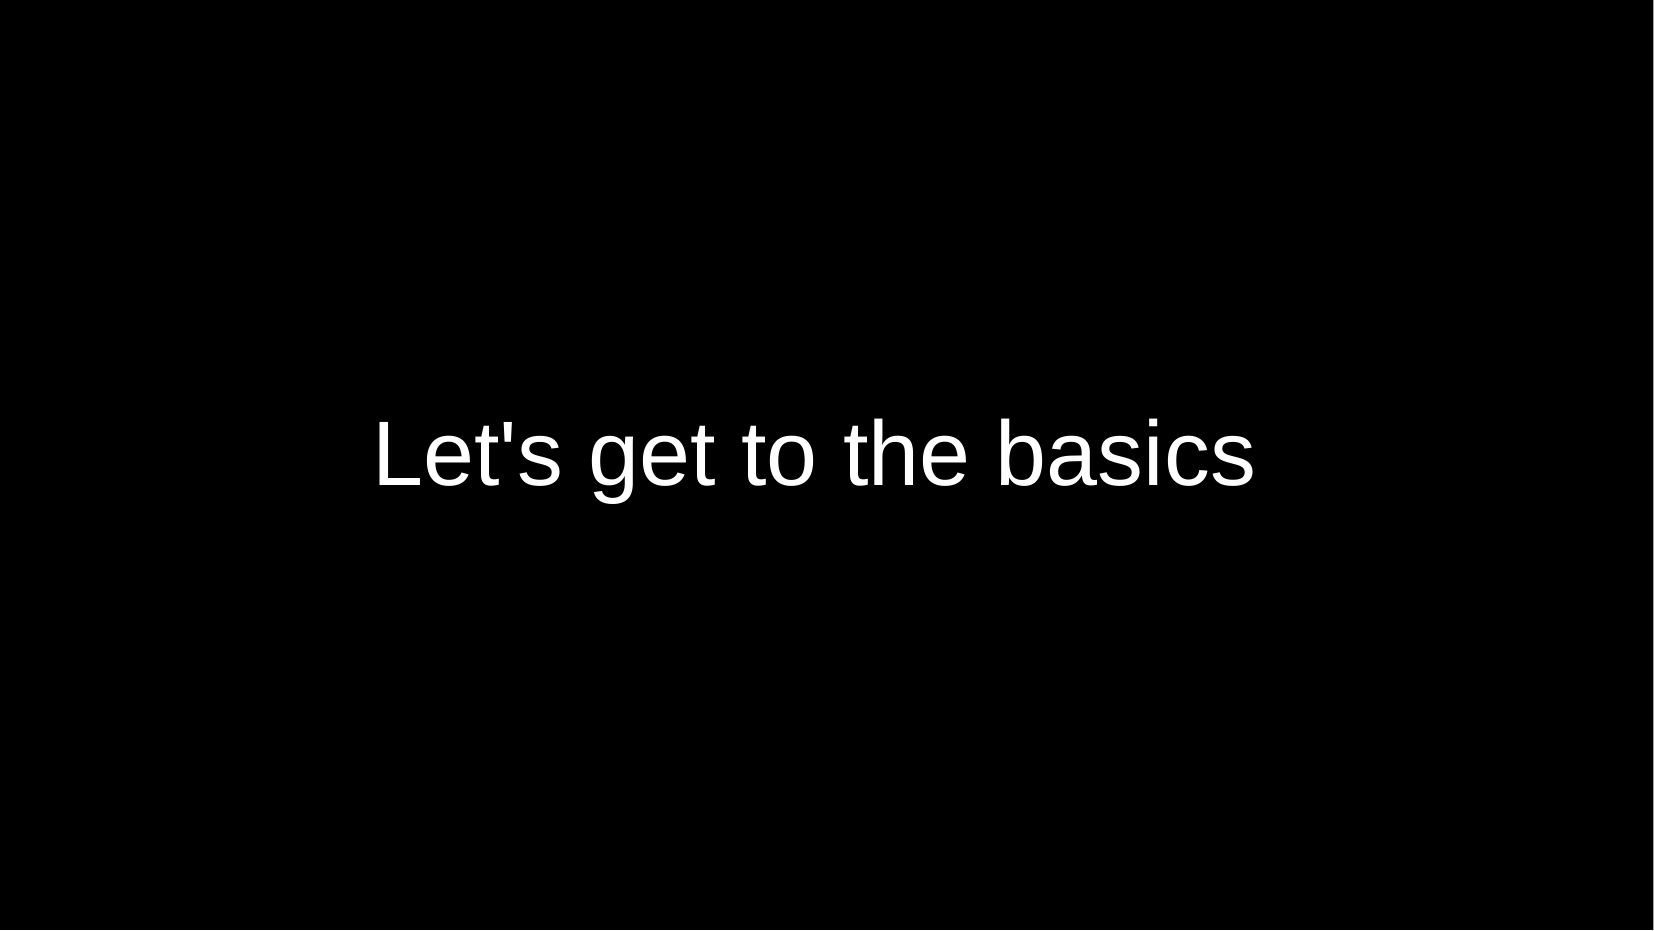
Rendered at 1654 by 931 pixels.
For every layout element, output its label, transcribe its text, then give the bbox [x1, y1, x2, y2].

title Let's get to the basics [70, 376, 1560, 532]
